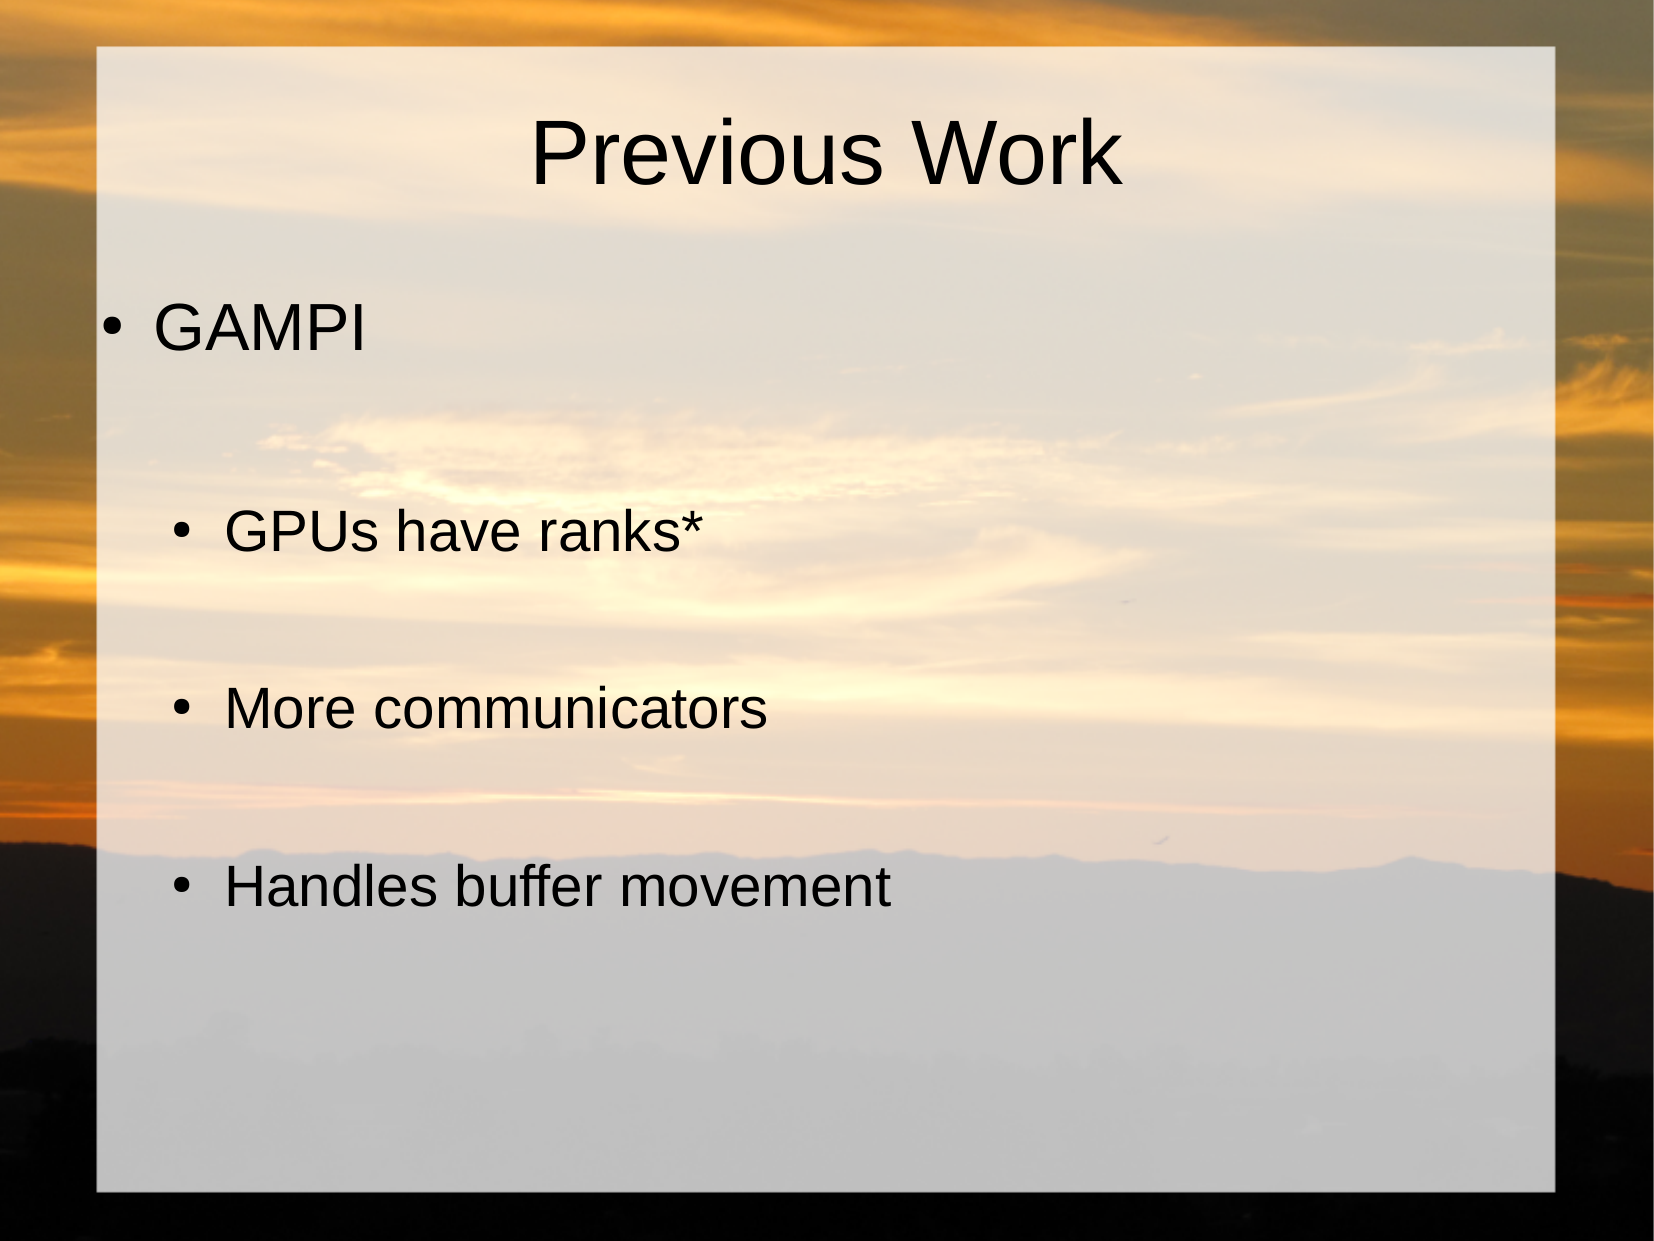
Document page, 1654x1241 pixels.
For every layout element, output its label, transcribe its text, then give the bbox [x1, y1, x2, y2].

list GAMPI GPUs have ranks* More communicators Handles buffer movement [82, 290, 1571, 1109]
picture [0, 0, 1654, 1241]
title Previous Work [82, 49, 1571, 257]
